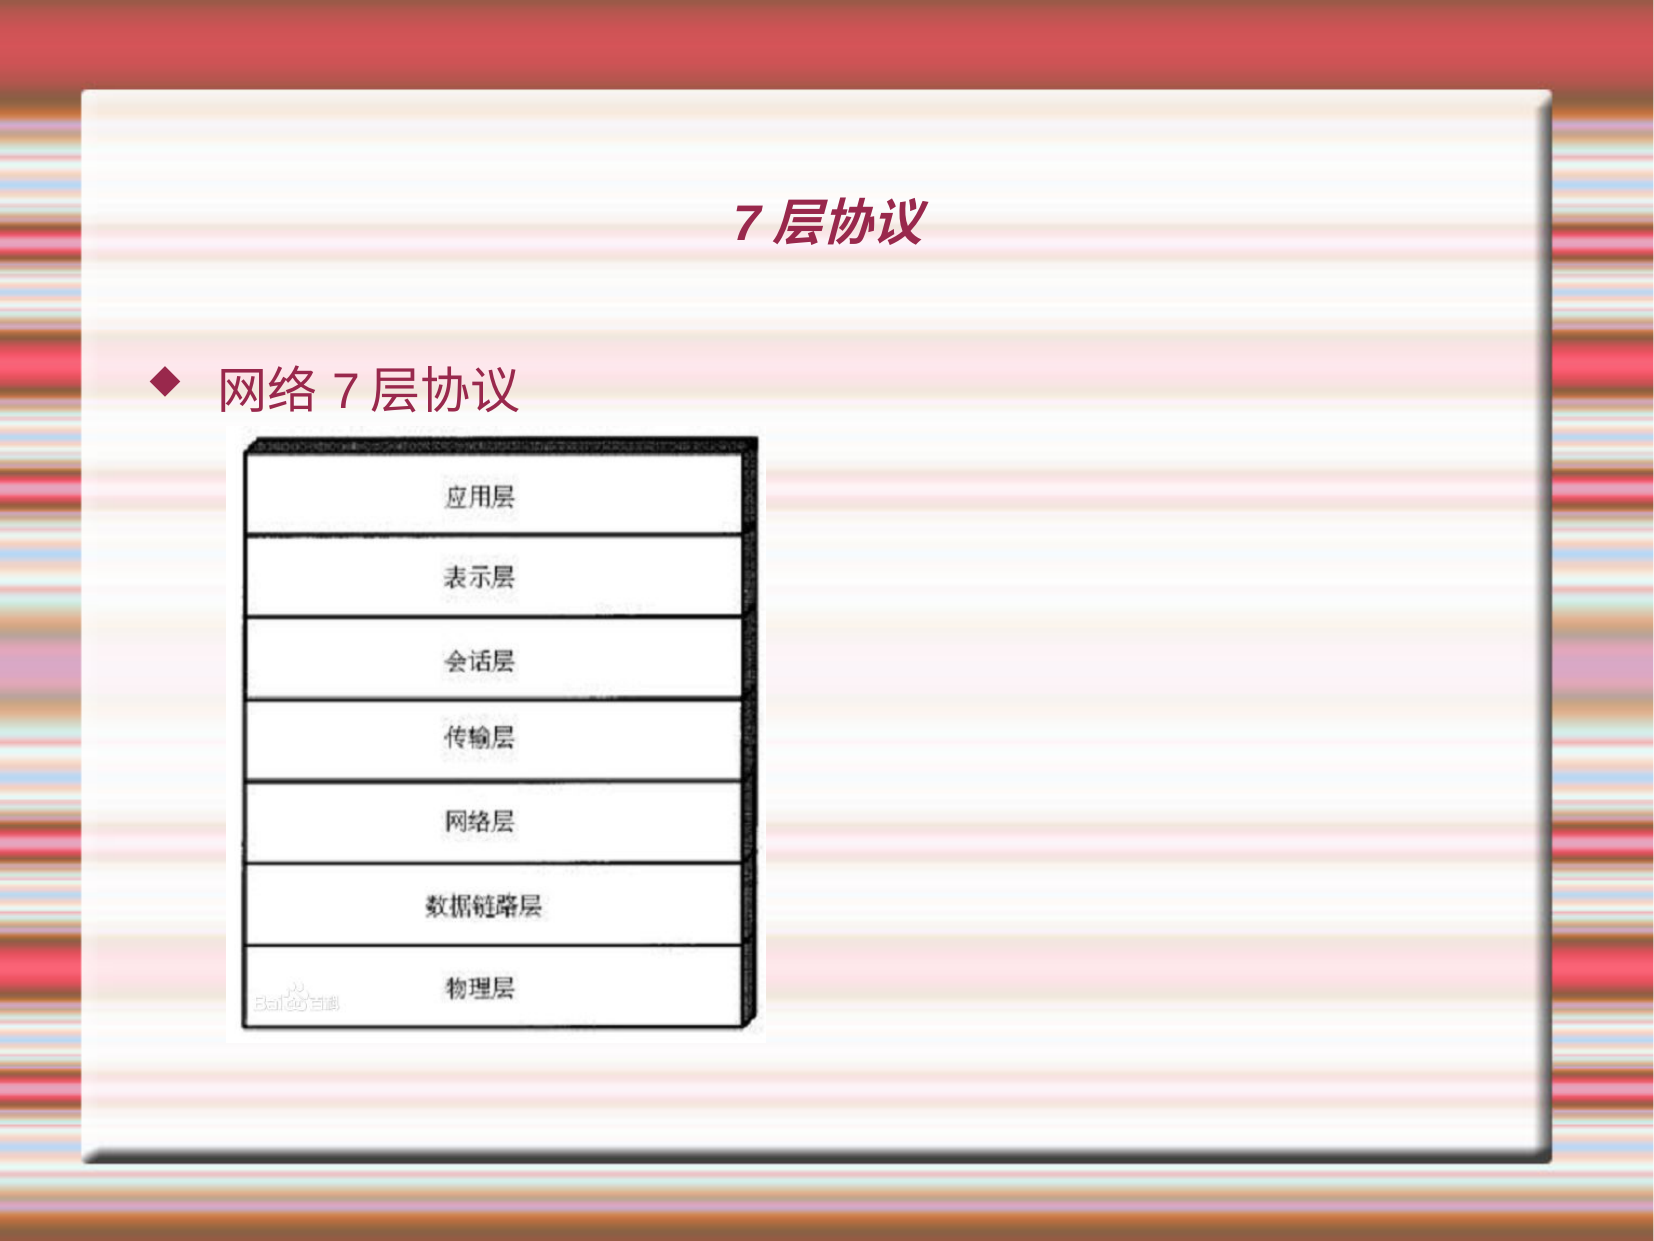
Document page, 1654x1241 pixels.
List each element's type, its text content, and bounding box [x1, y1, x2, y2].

title 7层协议 [121, 114, 1534, 322]
picture [0, 0, 1654, 1241]
list 网络7层协议 [134, 350, 1516, 1132]
